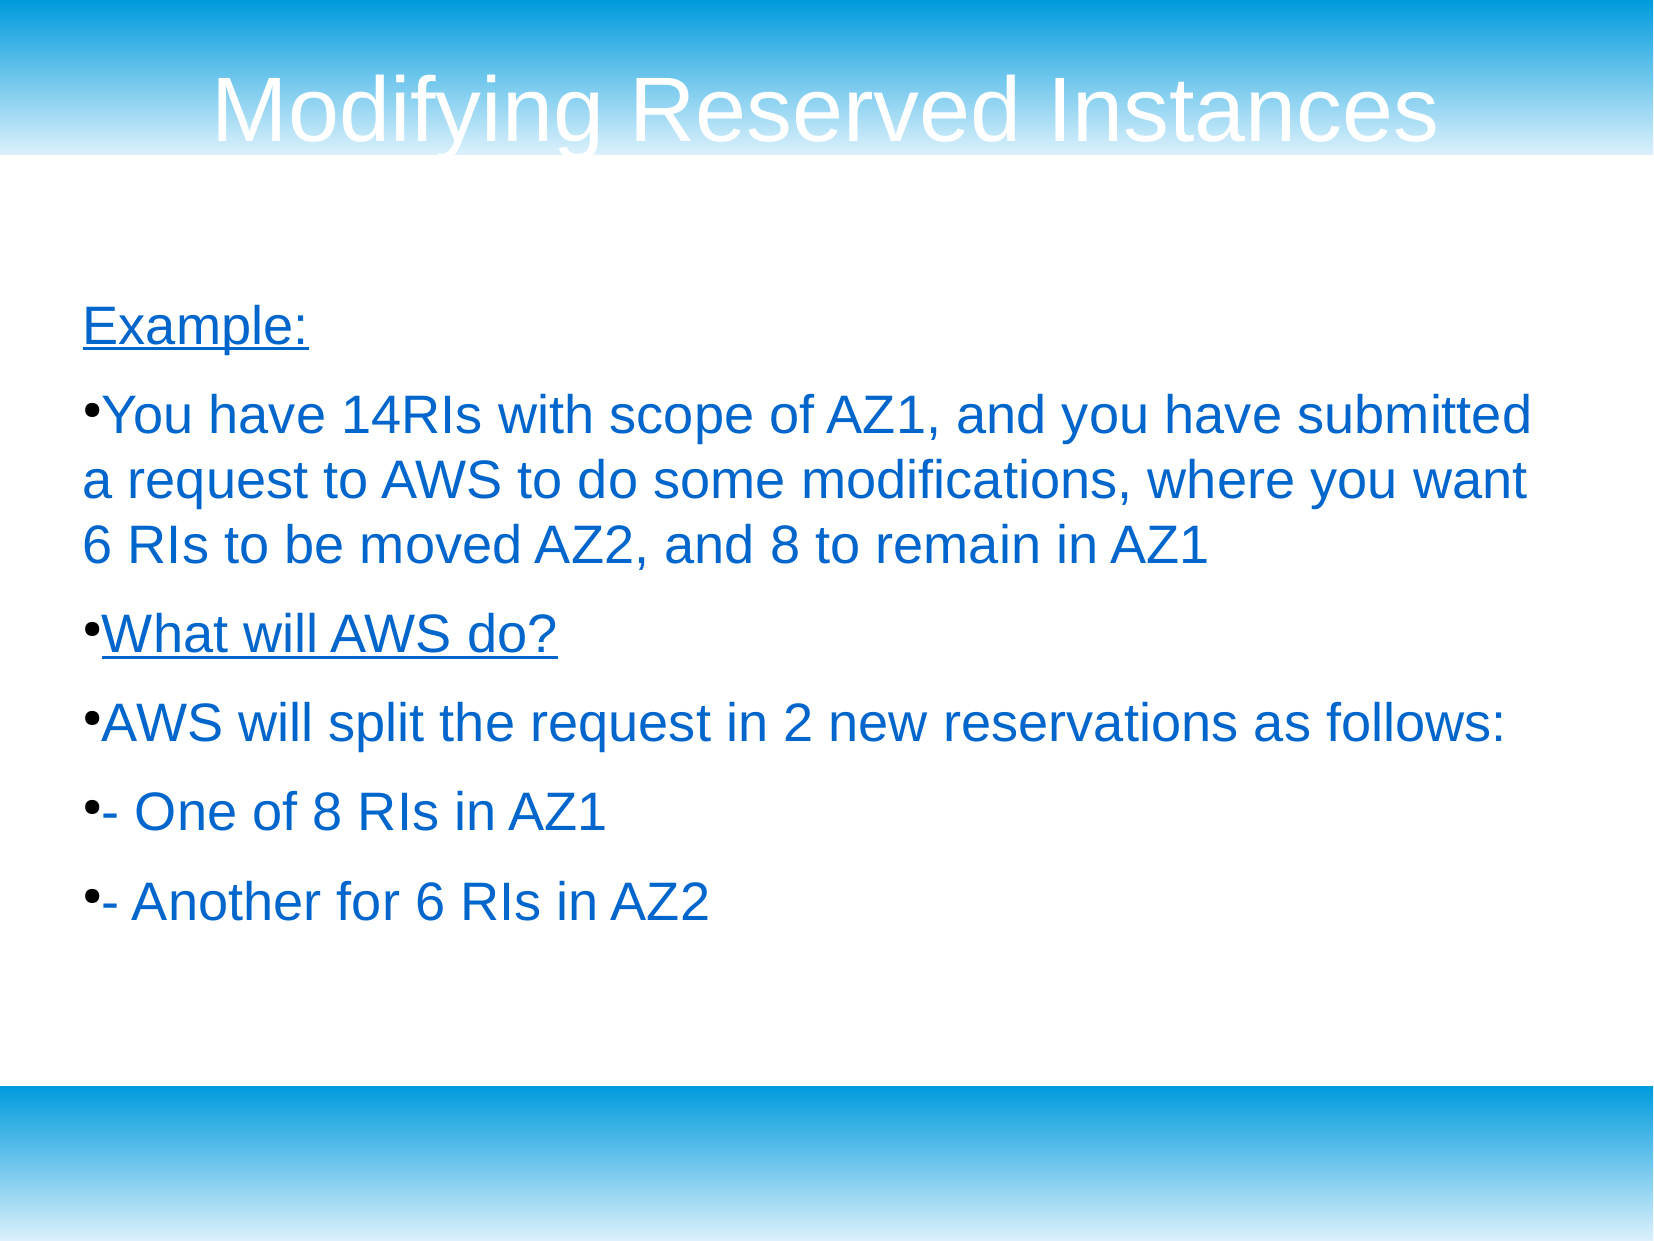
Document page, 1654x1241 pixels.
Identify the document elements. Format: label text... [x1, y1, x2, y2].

list Example: You have 14RIs with scope of AZ1, and you have submitted a request to AWS to do some modifications, where you want 6 RIs to be moved AZ2, and 8 to remain in AZ1 What will AWS do? AWS will split the request in 2 new reservations as follows: - One of 8 RIs in AZ1 - Another for 6 RIs in AZ2 [82, 290, 1571, 1010]
title Modifying Reserved Instances [82, 49, 1571, 155]
